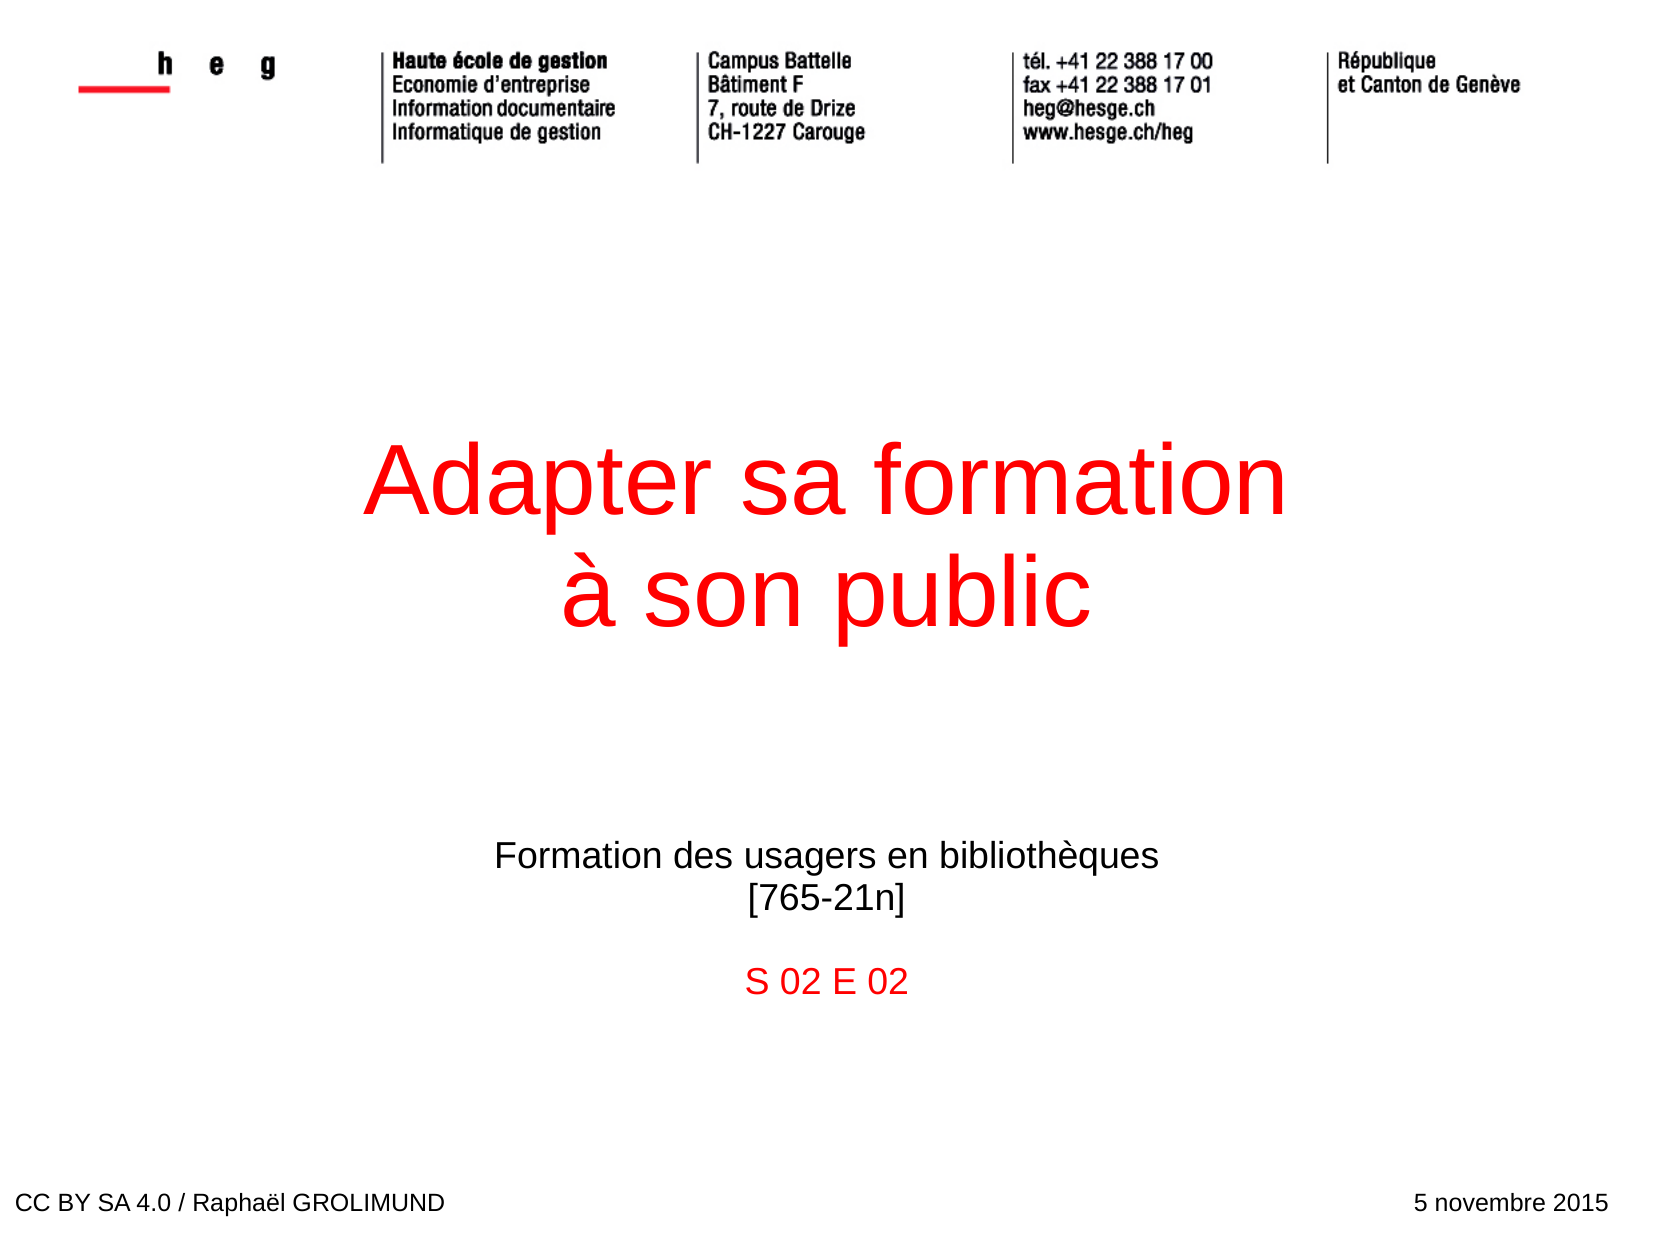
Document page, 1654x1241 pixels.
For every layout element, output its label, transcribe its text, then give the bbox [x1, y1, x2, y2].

text_box Adapter sa formation à son public [147, 416, 1506, 655]
text_box CC BY SA 4.0 / Raphaël GROLIMUND 5 novembre 2015 [0, 1181, 1654, 1224]
text_box Formation des usagers en bibliothèques [765-21n] S 02 E 02 [354, 826, 1300, 1010]
picture [0, 0, 1654, 208]
